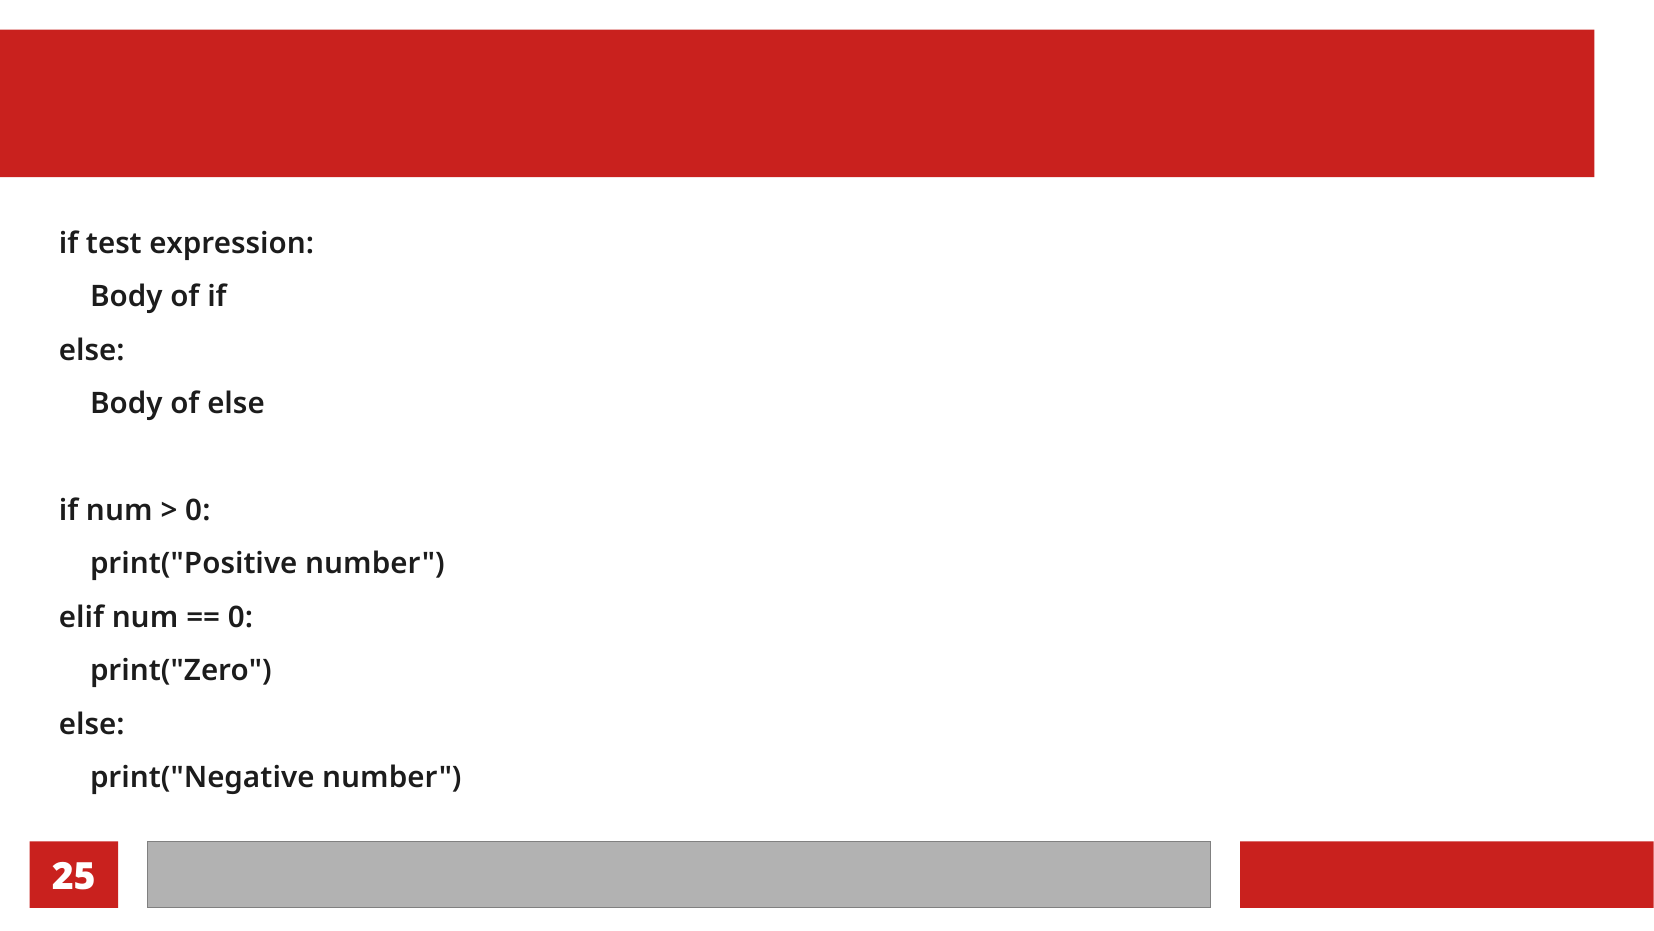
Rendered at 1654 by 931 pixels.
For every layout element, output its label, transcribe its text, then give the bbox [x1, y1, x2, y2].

list if test expression: Body of if else: Body of else if num > 0: print("Positive number") elif num == 0: print("Zero") else: print("Negative number") [59, 221, 1565, 798]
